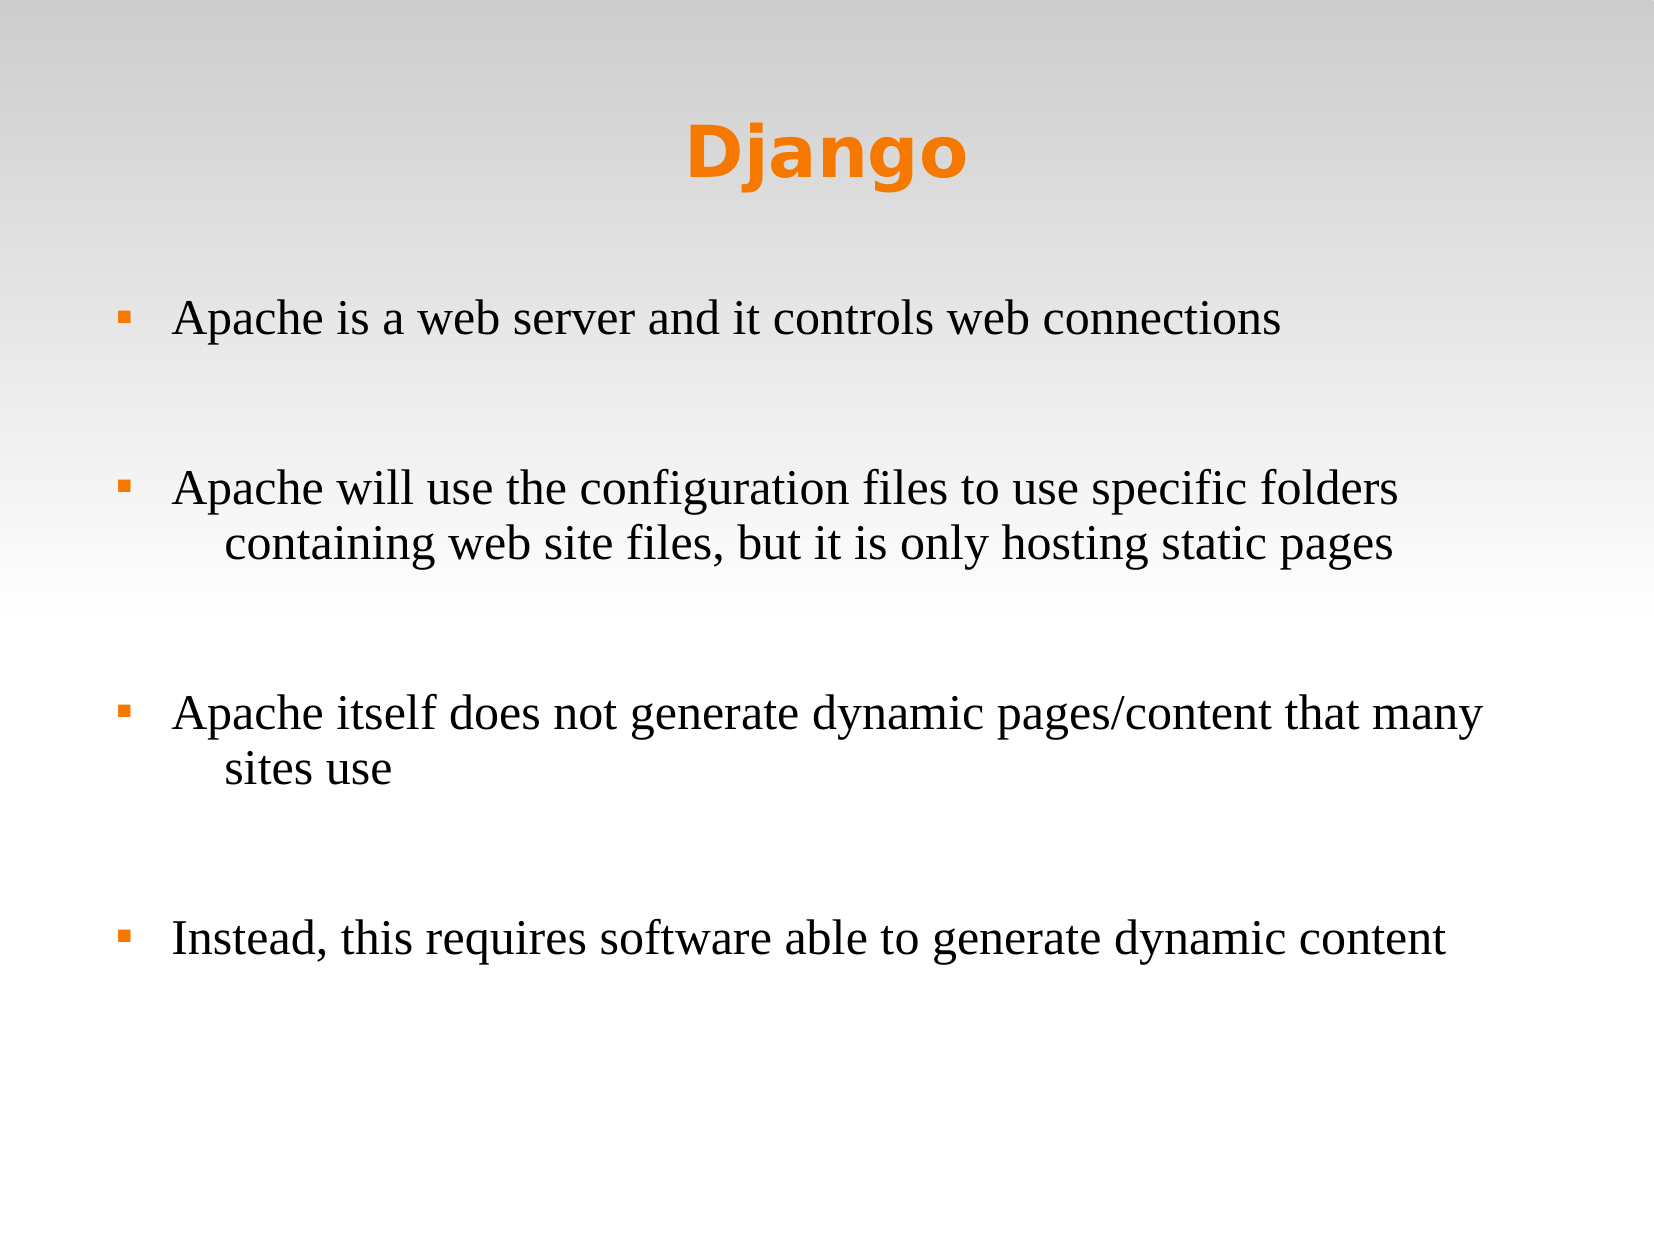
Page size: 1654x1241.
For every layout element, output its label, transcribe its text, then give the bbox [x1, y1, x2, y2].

list Apache is a web server and it controls web connections Apache will use the configuration files to use specific folders containing web site files, but it is only hosting static pages Apache itself does not generate dynamic pages/content that many sites use Instead, this requires software able to generate dynamic content [82, 290, 1571, 1109]
title Django [82, 49, 1571, 257]
